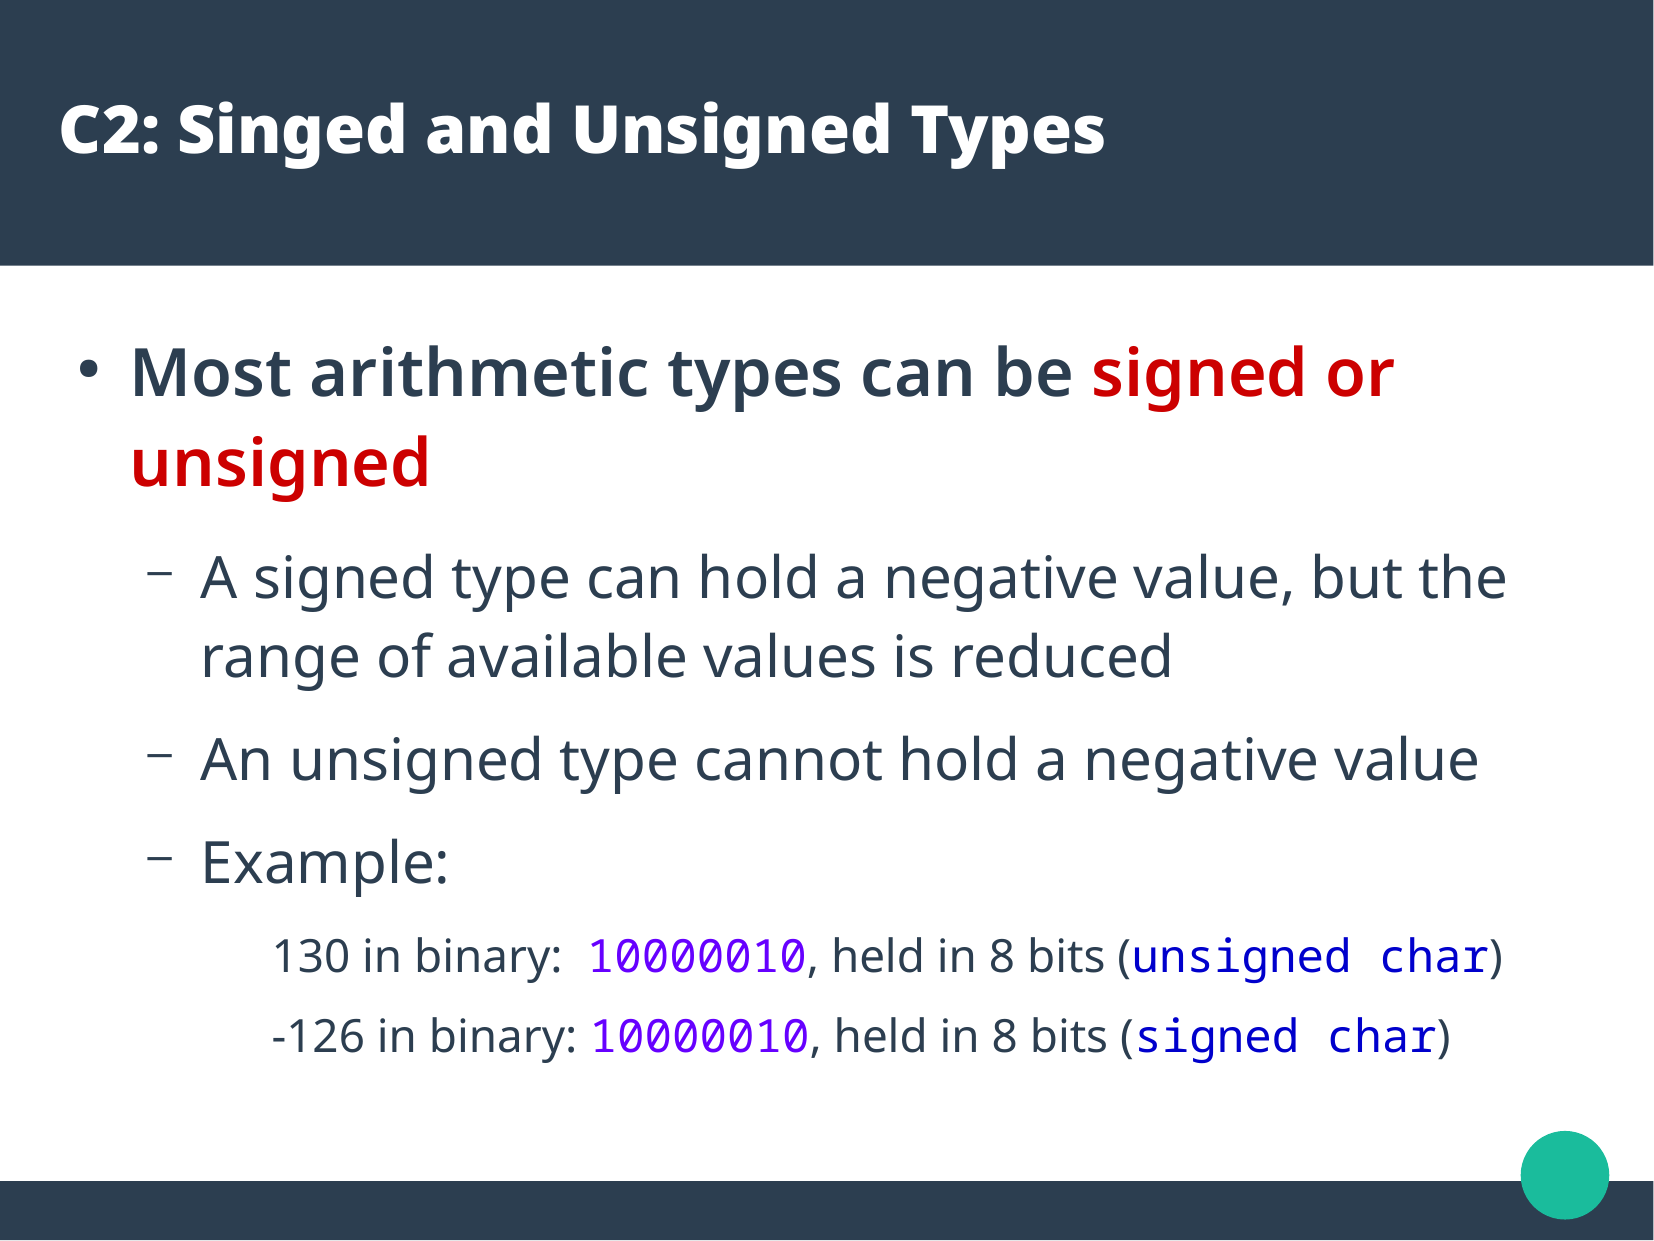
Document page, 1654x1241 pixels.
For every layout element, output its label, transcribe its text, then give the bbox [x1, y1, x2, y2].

title C2: Singed and Unsigned Types [59, 49, 1595, 207]
list Most arithmetic types can be signed or unsigned A signed type can hold a negative value, but the range of available values is reduced An unsigned type cannot hold a negative value Example: 130 in binary: 10000010, held in 8 bits (unsigned char) -126 in binary: 10000010, held in 8 bits (signed char) [59, 324, 1595, 1152]
